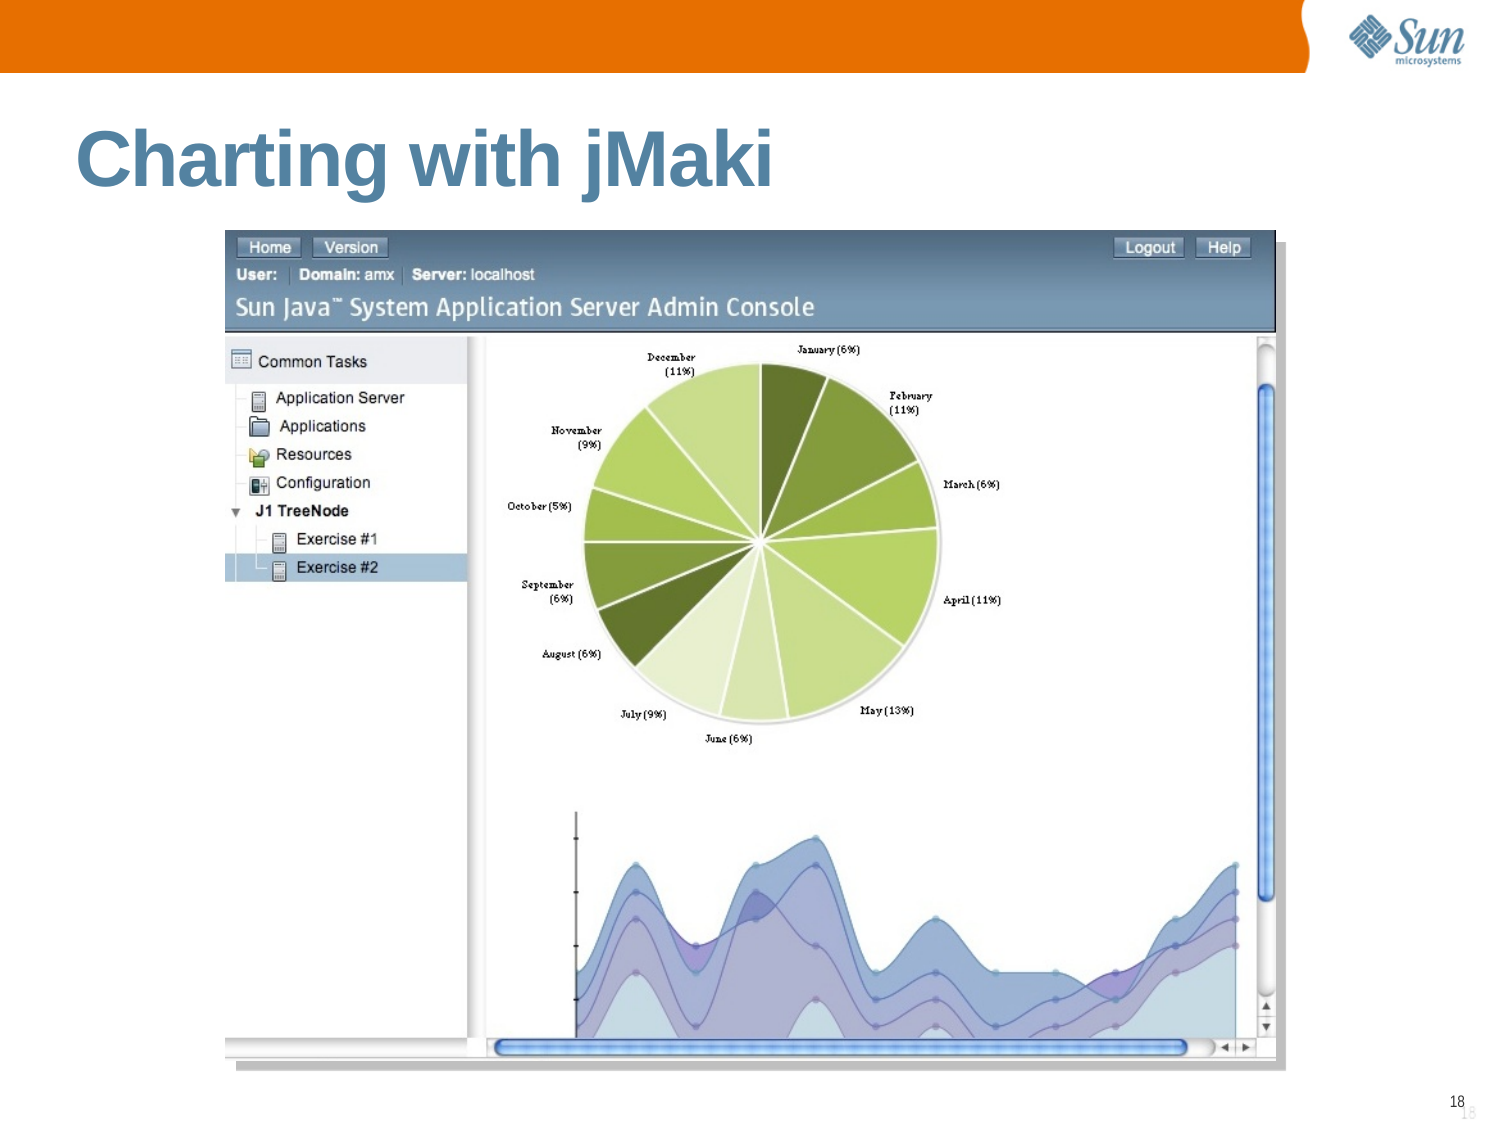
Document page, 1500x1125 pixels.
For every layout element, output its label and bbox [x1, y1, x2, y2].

picture [0, 0, 1500, 73]
picture [225, 230, 1276, 1061]
